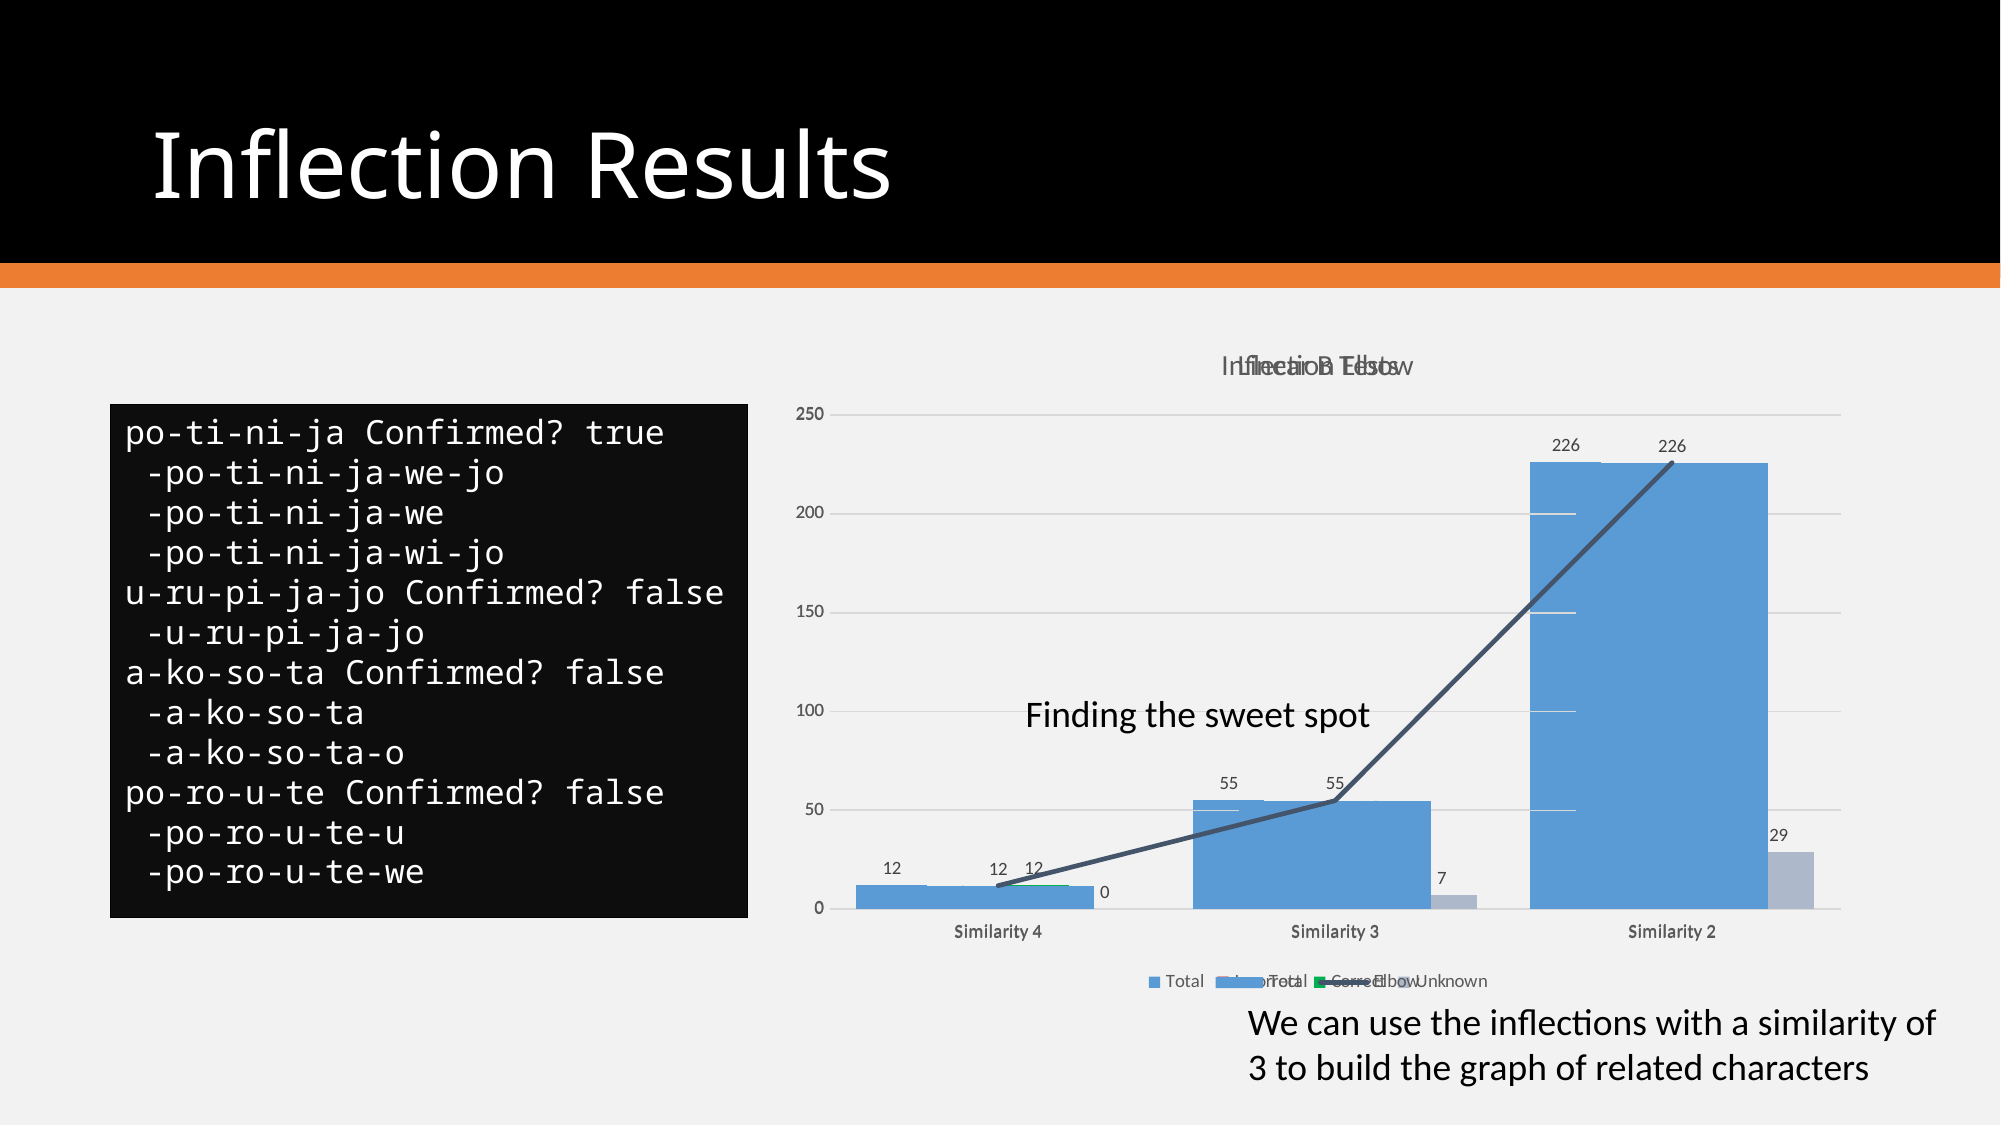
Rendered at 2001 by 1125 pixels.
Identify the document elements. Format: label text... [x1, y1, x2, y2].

text_box We can use the inflections with a similarity of 3 to build the graph of related characters [1232, 990, 1979, 1097]
title Inflection Results [137, 59, 1863, 278]
text_box po-ti-ni-ja Confirmed? true -po-ti-ni-ja-we-jo -po-ti-ni-ja-we -po-ti-ni-ja-wi-jo u-ru-pi-ja-jo Confirmed? false -u-ru-pi-ja-jo a-ko-so-ta Confirmed? false -a-ko-so-ta -a-ko-so-ta-o po-ro-u-te Confirmed? false -po-ro-u-te-u -po-ro-u-te-we [110, 404, 748, 918]
text_box Finding the sweet spot [1010, 682, 1456, 743]
chart [773, 323, 1863, 999]
